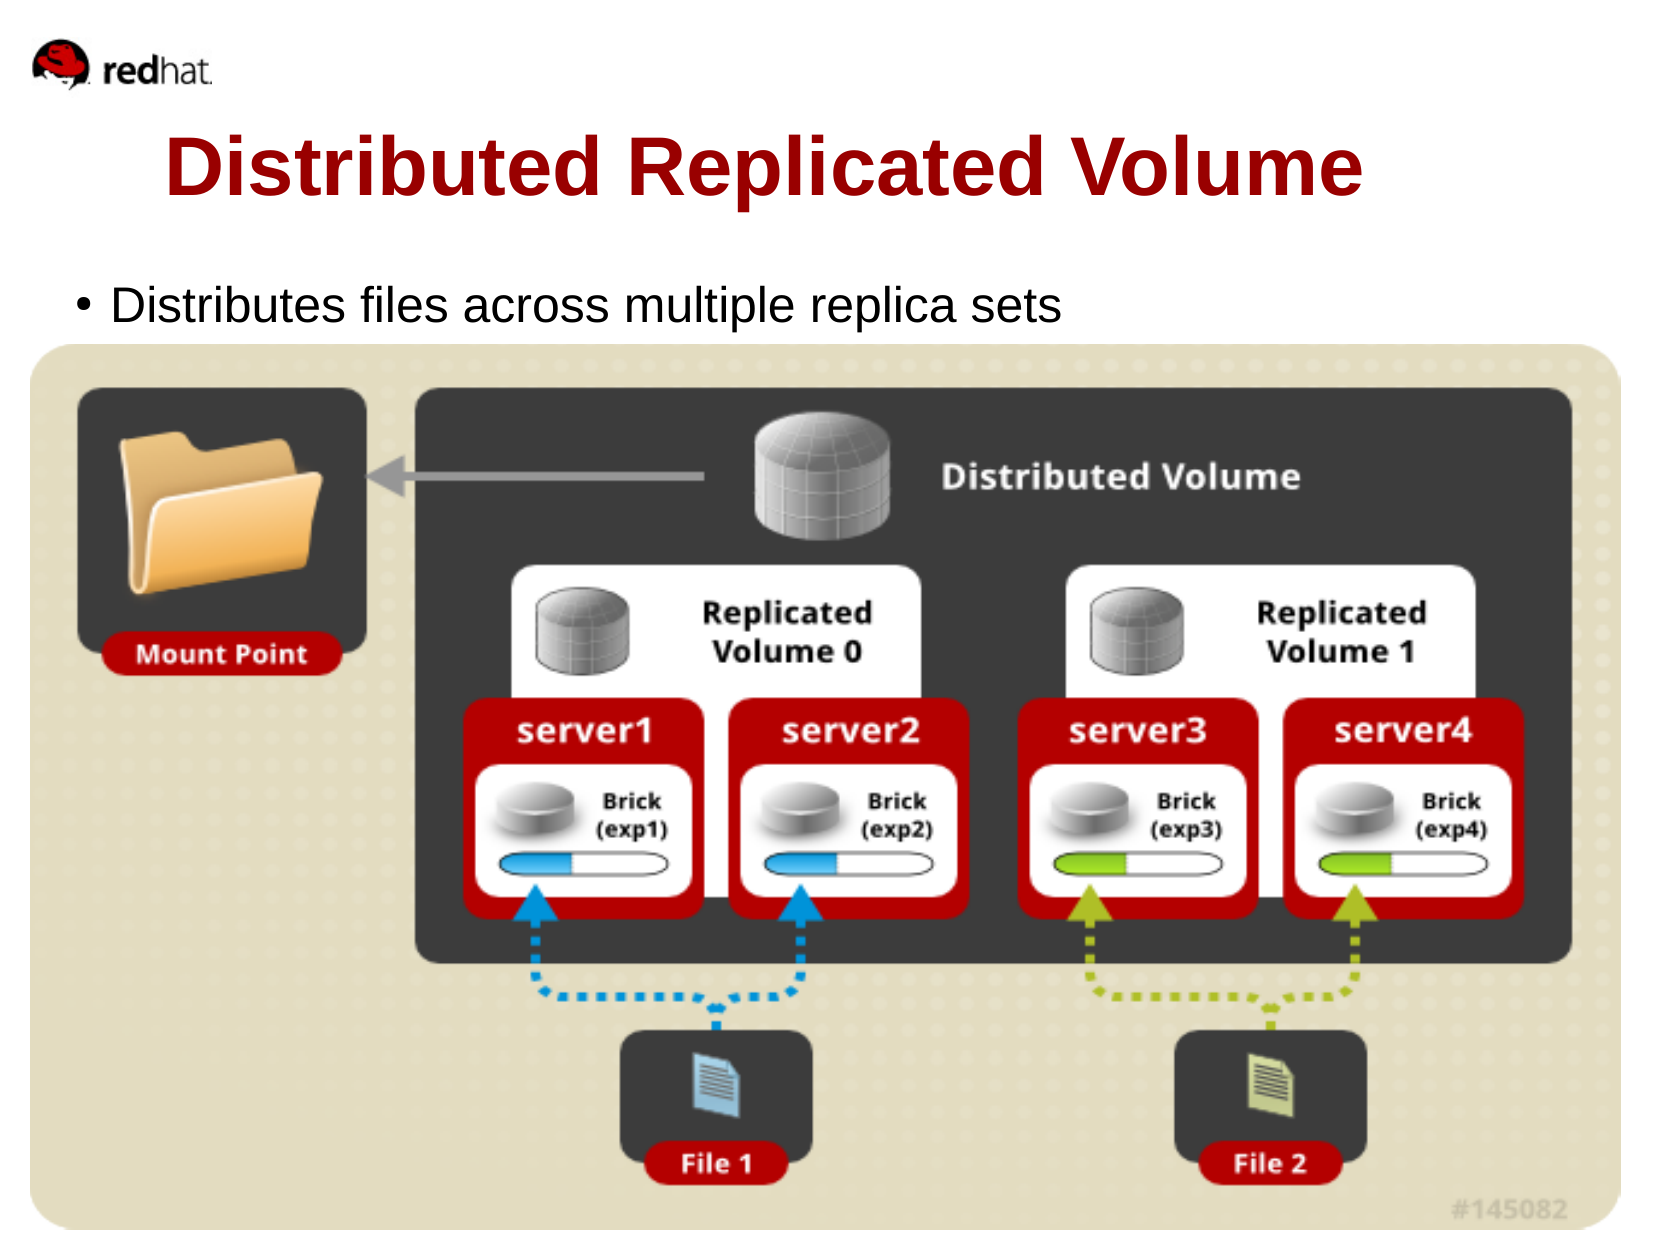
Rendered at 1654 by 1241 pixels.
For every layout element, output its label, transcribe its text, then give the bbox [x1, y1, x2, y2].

text_box Distributed Replicated Volume [150, 112, 1531, 270]
picture [30, 344, 1621, 1231]
text_box Distributes files across multiple replica sets [60, 270, 1576, 344]
picture [31, 37, 212, 98]
